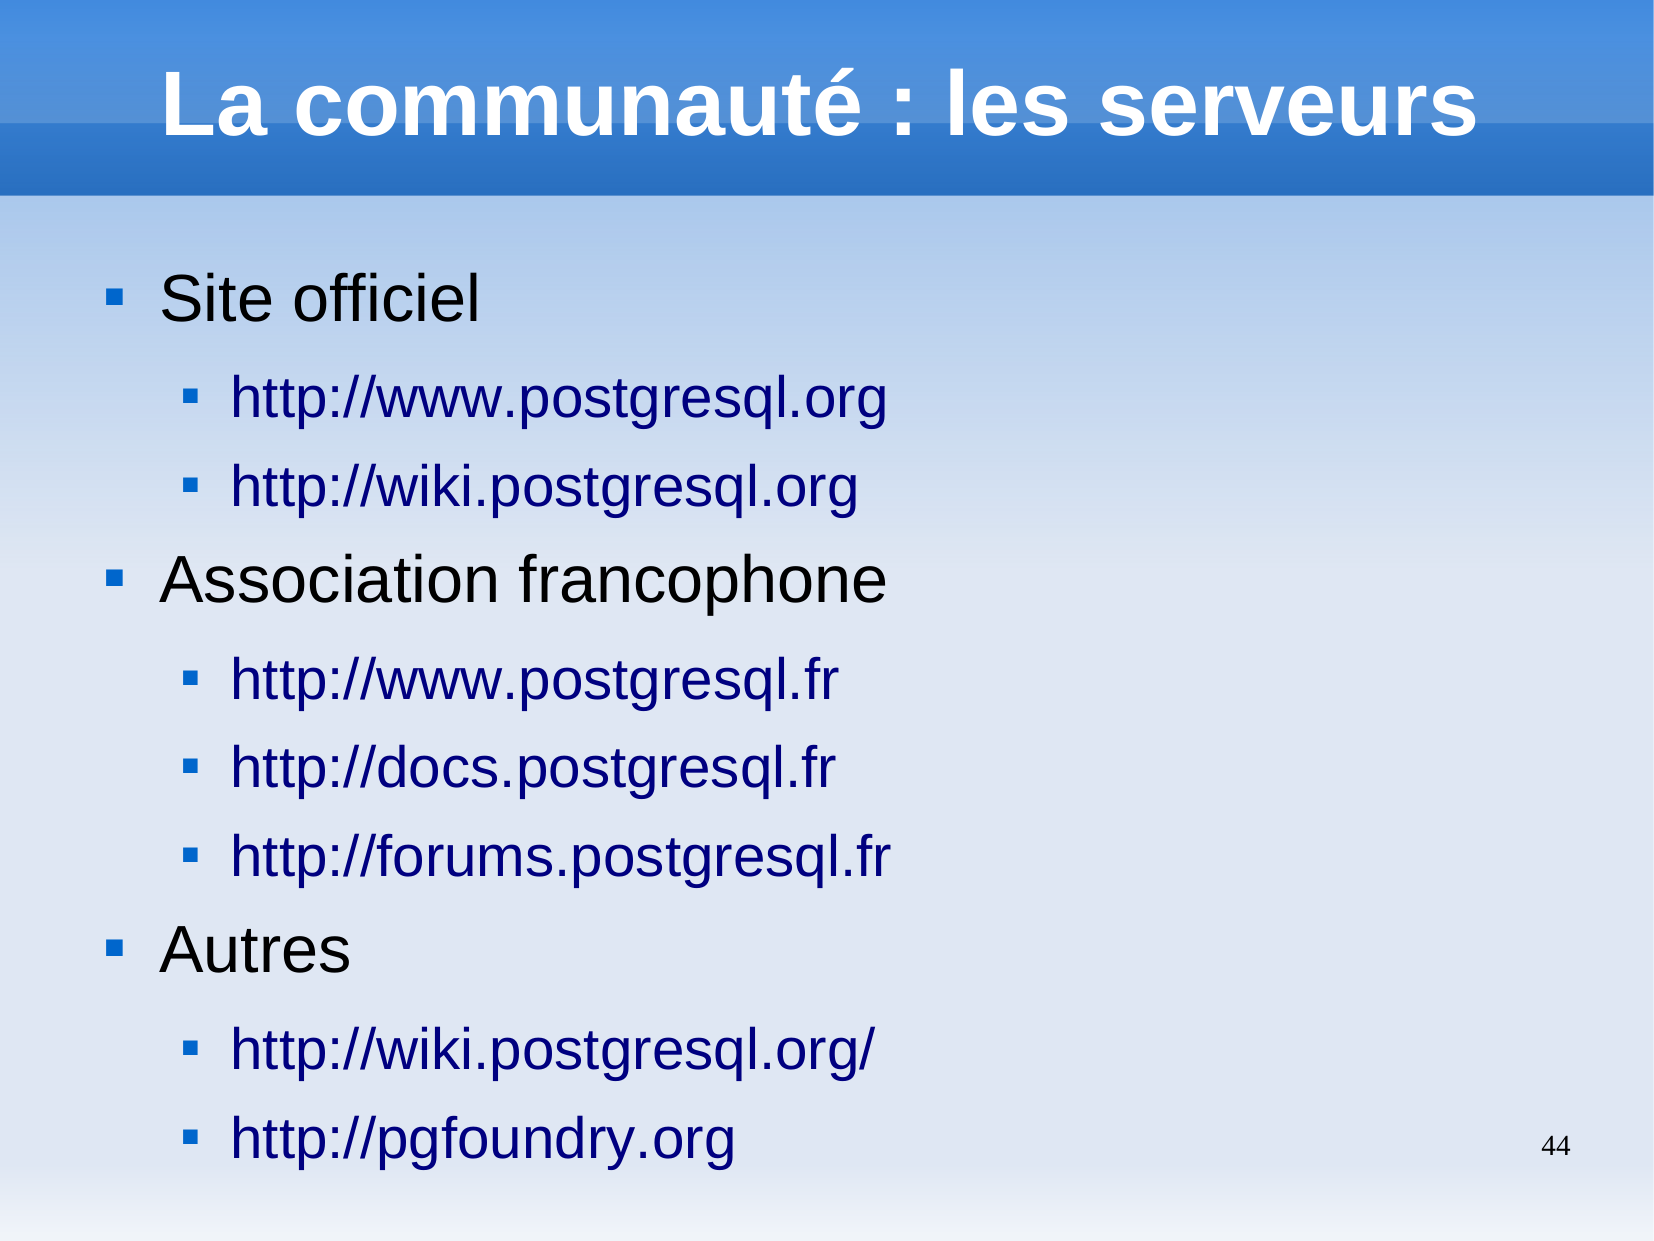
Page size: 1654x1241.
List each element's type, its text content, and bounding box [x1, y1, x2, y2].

list Site officiel http://www.postgresql.org http://wiki.postgresql.org Association francophone http://www.postgresql.fr http://docs.postgresql.fr http://forums.postgresql.fr Autres http://wiki.postgresql.org/ http://pgfoundry.org [88, 260, 1577, 1171]
title La communauté : les serveurs [76, 0, 1565, 208]
picture [0, 0, 1654, 1241]
